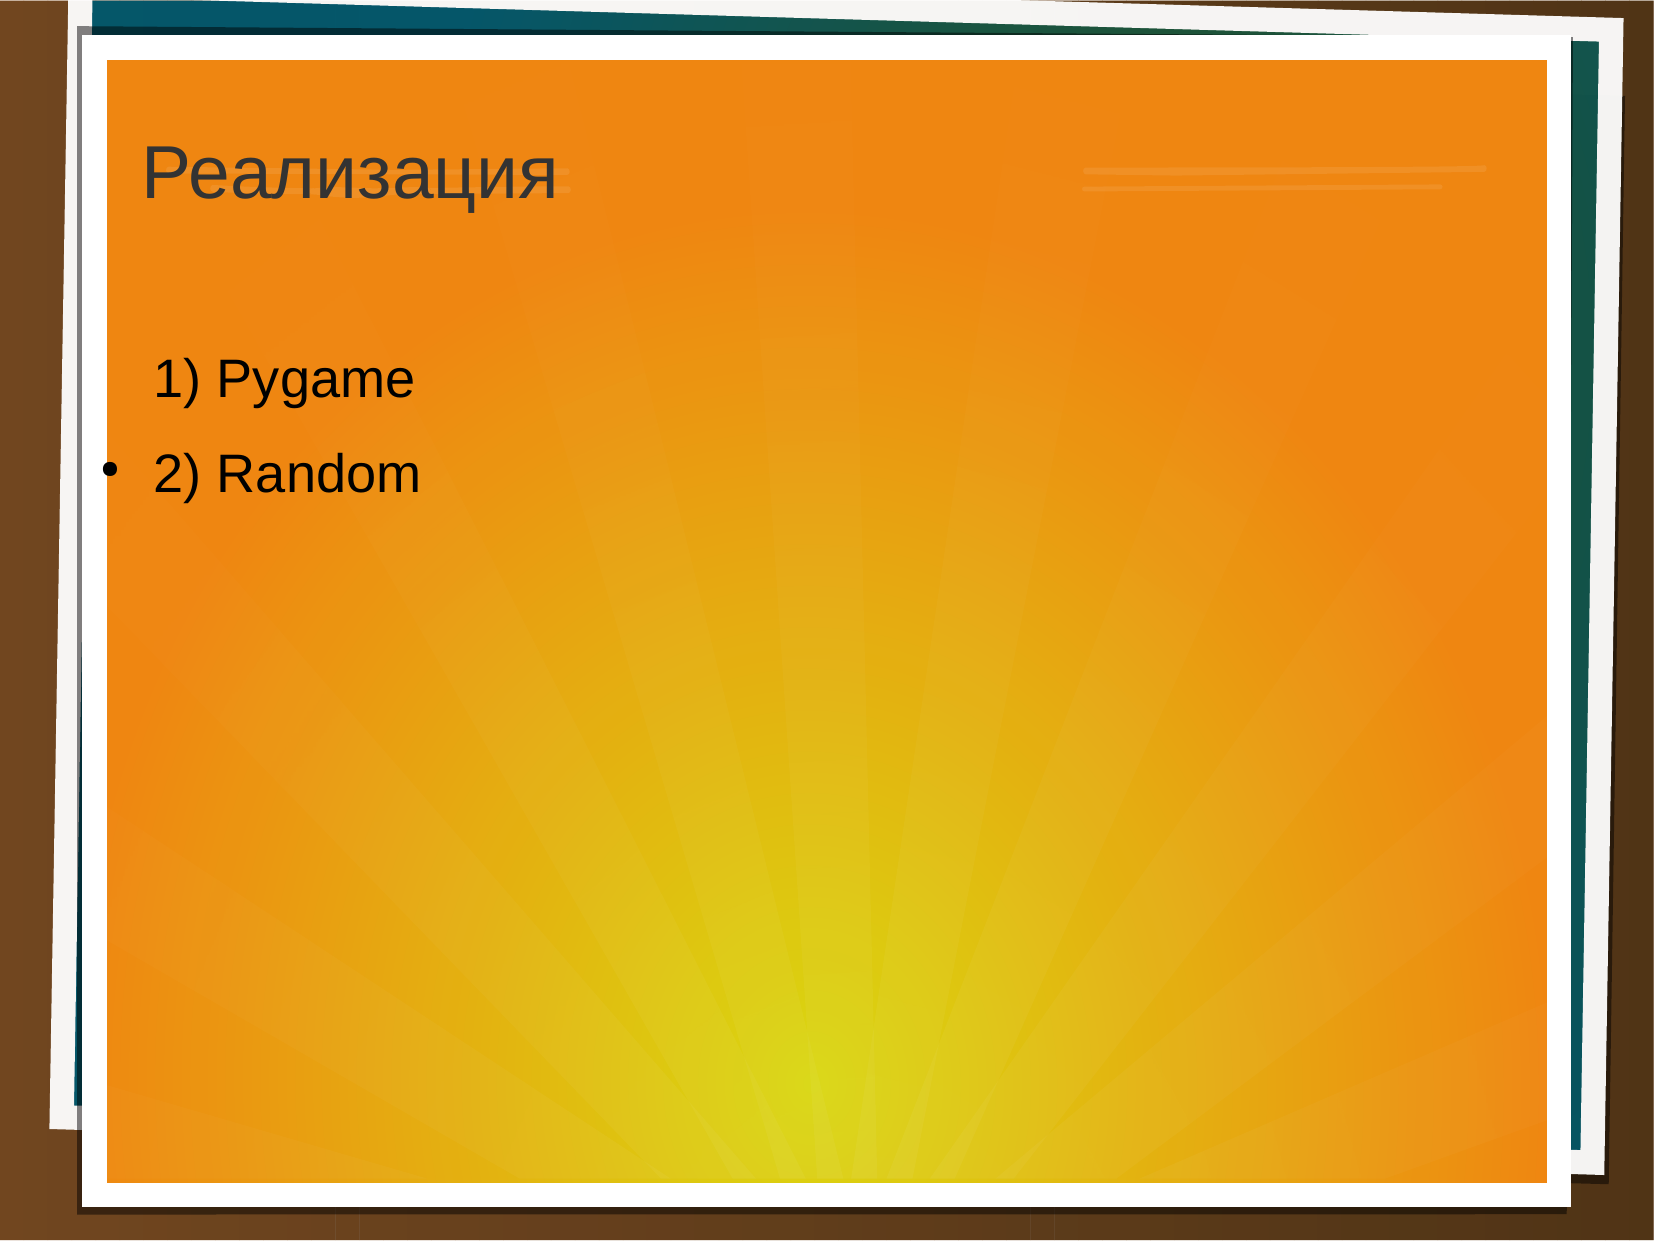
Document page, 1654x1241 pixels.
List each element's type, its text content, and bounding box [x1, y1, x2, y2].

list 1) Pygame 2) Random [82, 343, 1538, 662]
title Реализация [141, 64, 1300, 272]
